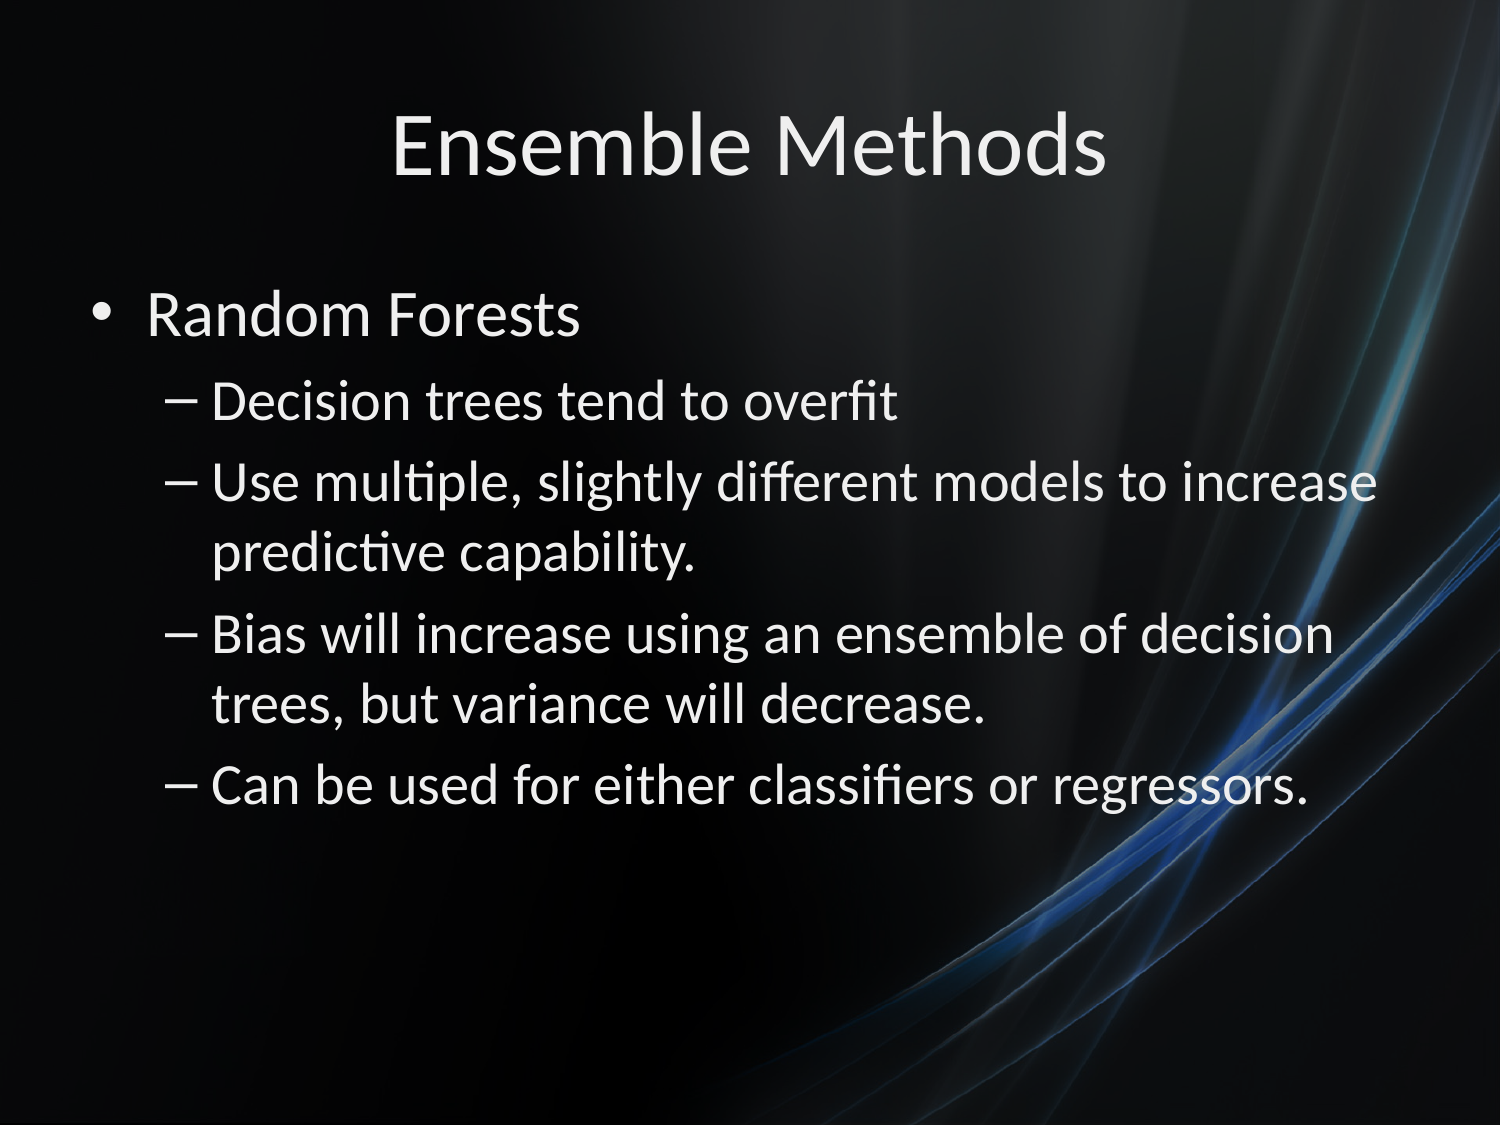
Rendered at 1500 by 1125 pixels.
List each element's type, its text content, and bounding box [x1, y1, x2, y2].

title Ensemble Methods [75, 45, 1425, 233]
list Random Forests Decision trees tend to overfit Use multiple, slightly different models to increase predictive capability. Bias will increase using an ensemble of decision trees, but variance will decrease. Can be used for either classifiers or regressors. [75, 262, 1425, 1005]
picture [0, 0, 1500, 1125]
